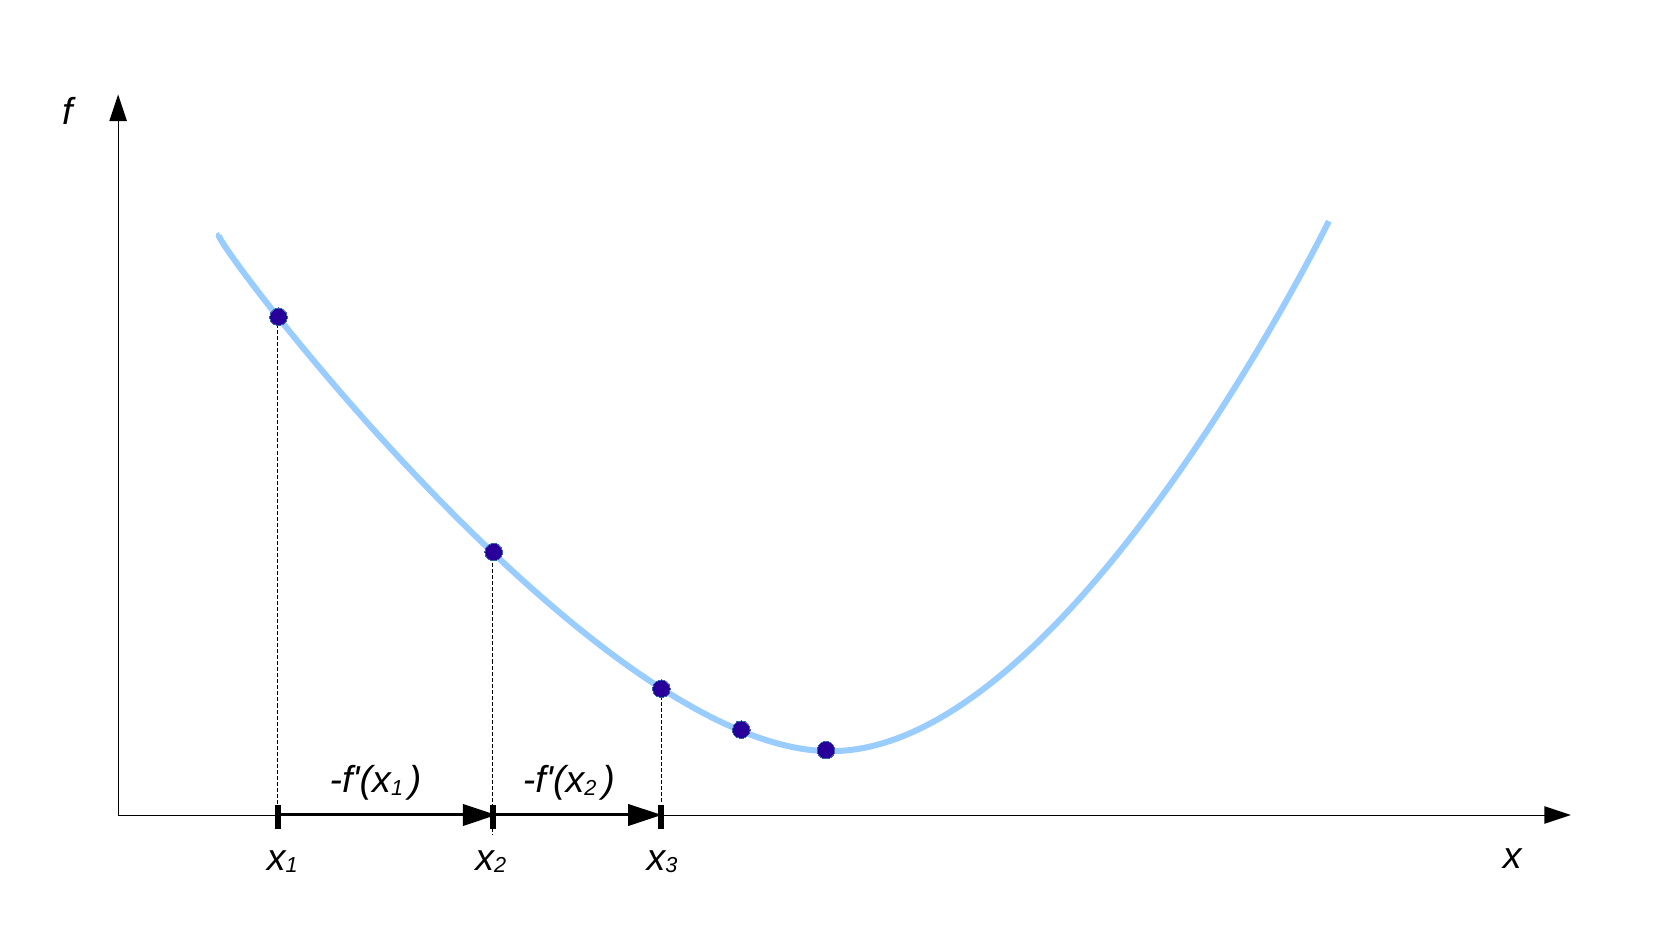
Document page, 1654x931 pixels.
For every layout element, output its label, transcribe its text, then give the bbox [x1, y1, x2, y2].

text_box x3 [631, 828, 727, 898]
text_box -f'(x1 ) [314, 751, 508, 821]
text_box -f'(x2 ) [508, 751, 709, 821]
text_box x2 [460, 828, 556, 898]
text_box [484, 543, 503, 561]
text_box x [1488, 826, 1595, 884]
text_box x1 [252, 828, 347, 898]
text_box [817, 741, 835, 759]
text_box [269, 307, 288, 326]
text_box [732, 720, 751, 739]
text_box [652, 679, 671, 698]
text_box f [47, 82, 154, 140]
